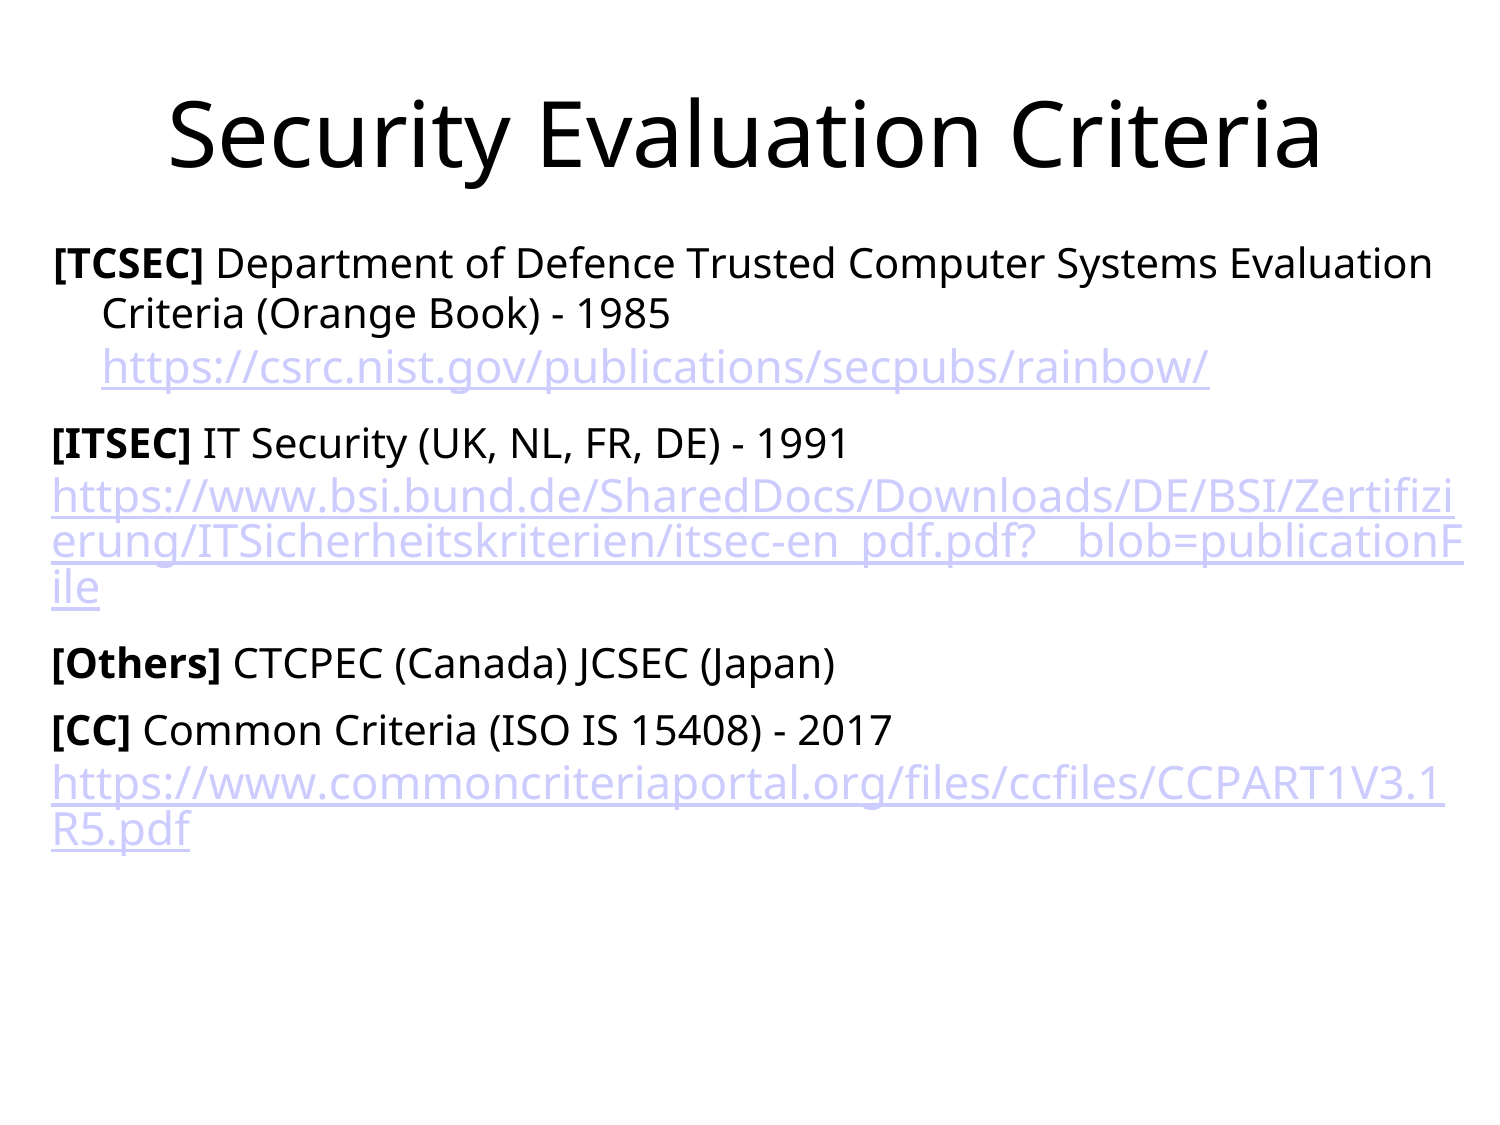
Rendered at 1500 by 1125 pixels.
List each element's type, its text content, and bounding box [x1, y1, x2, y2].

list [TCSEC] Department of Defence Trusted Computer Systems Evaluation Criteria (Orange Book) - 1985 https://csrc.nist.gov/publications/secpubs/rainbow/ [ITSEC] IT Security (UK, NL, FR, DE) - 1991 https://www.bsi.bund.de/SharedDocs/Downloads/DE/BSI/Zertifizierung/ITSicherheitskriterien/itsec-en_pdf.pdf?__blob=publicationFile [Others] CTCPEC (Canada) JCSEC (Japan)‏ [CC] Common Criteria (ISO IS 15408) - 2017 https://www.commoncriteriaportal.org/files/ccfiles/CCPART1V3.1R5.pdf [36, 229, 1480, 1125]
title Security Evaluation Criteria [77, 13, 1418, 229]
